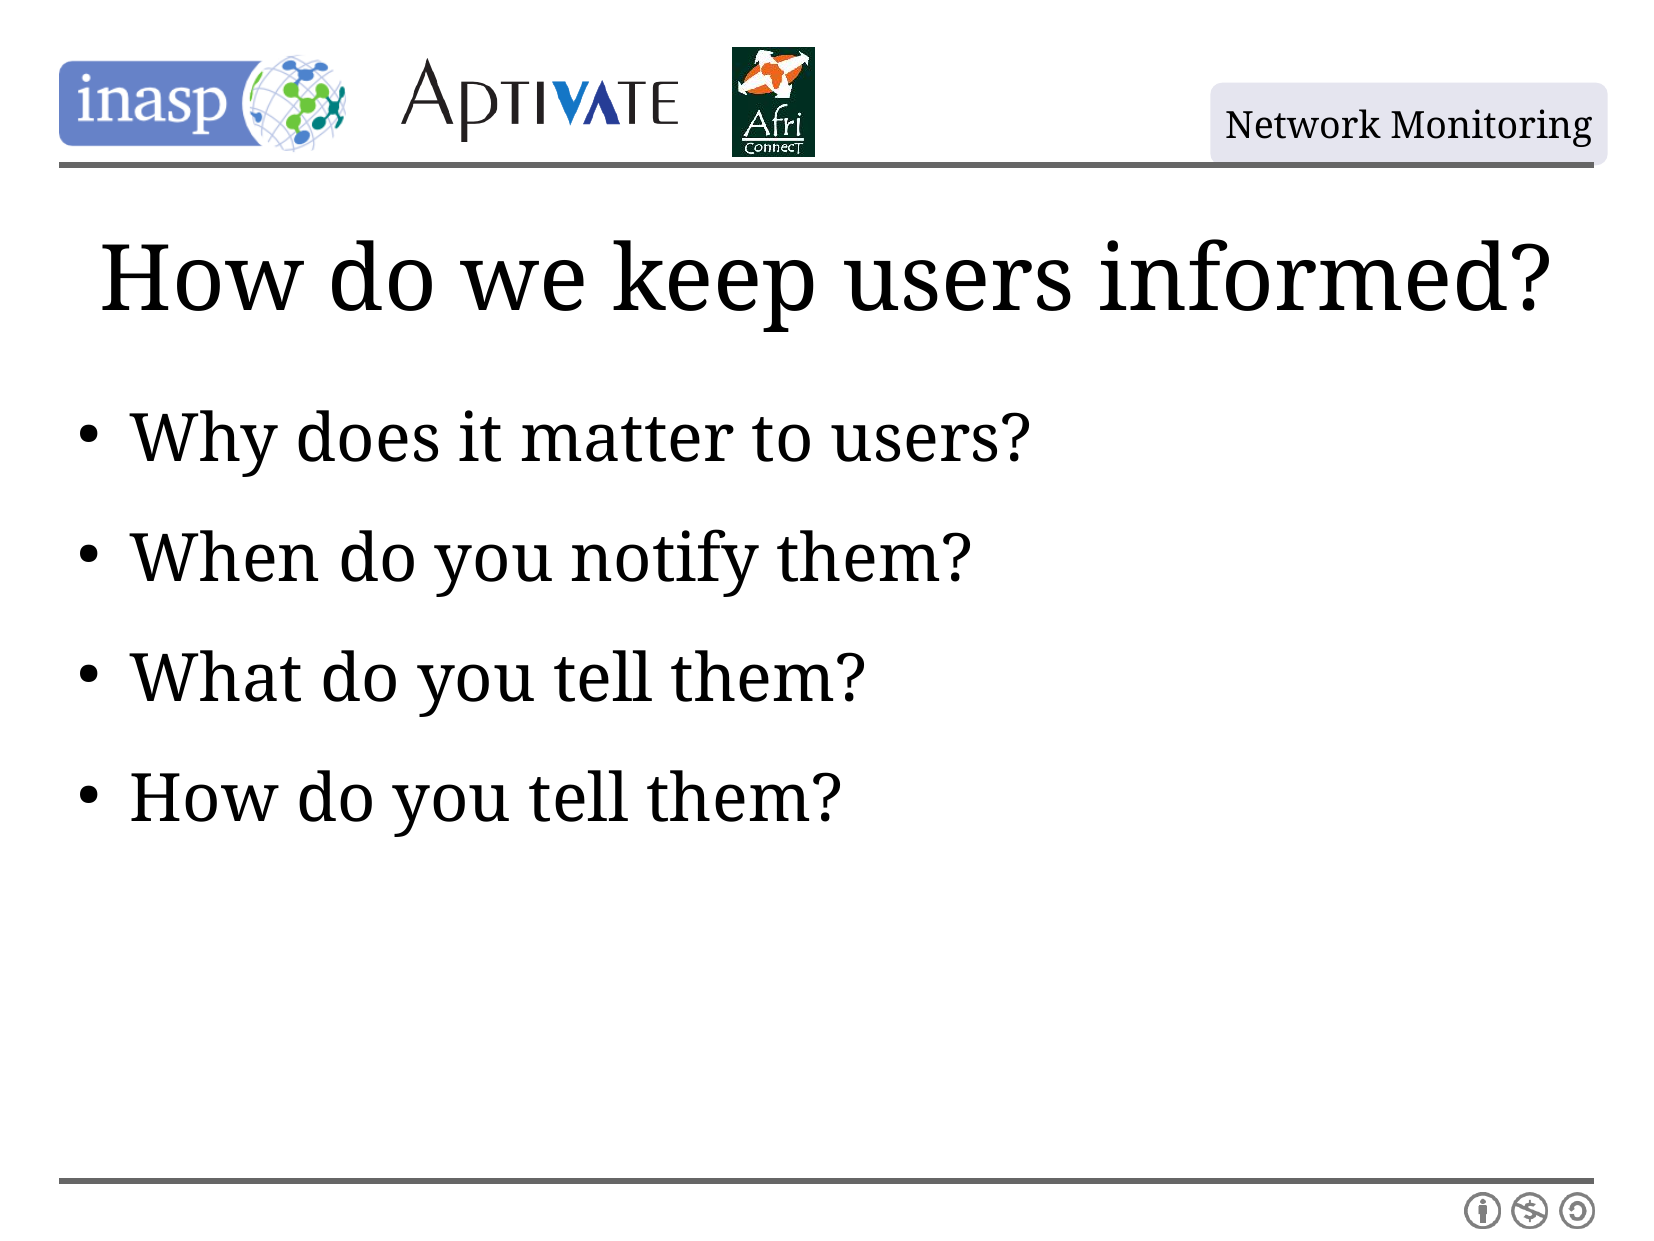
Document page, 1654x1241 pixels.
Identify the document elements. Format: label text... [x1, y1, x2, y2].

list Why does it matter to users? When do you notify them? What do you tell them? How do you tell them? [59, 389, 1595, 1109]
picture [1464, 1192, 1501, 1229]
picture [401, 58, 678, 142]
title How do we keep users informed? [59, 212, 1595, 343]
picture [59, 47, 355, 160]
picture [1511, 1192, 1548, 1229]
picture [1559, 1192, 1595, 1229]
picture [732, 47, 815, 157]
